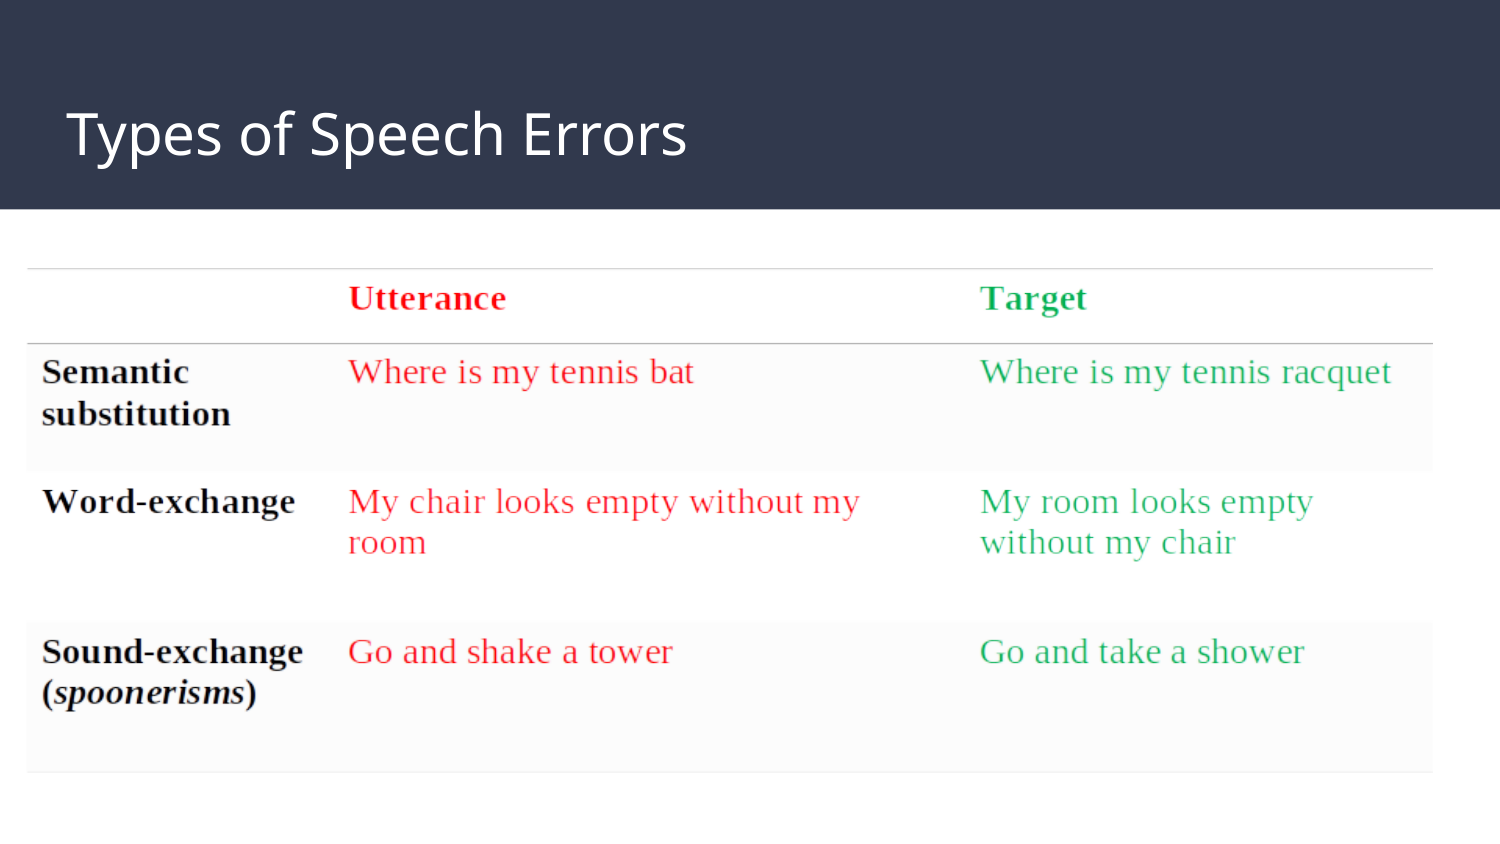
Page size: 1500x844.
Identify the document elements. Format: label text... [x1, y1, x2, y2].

title Types of Speech Errors [51, 82, 1449, 185]
picture [26, 268, 1433, 773]
